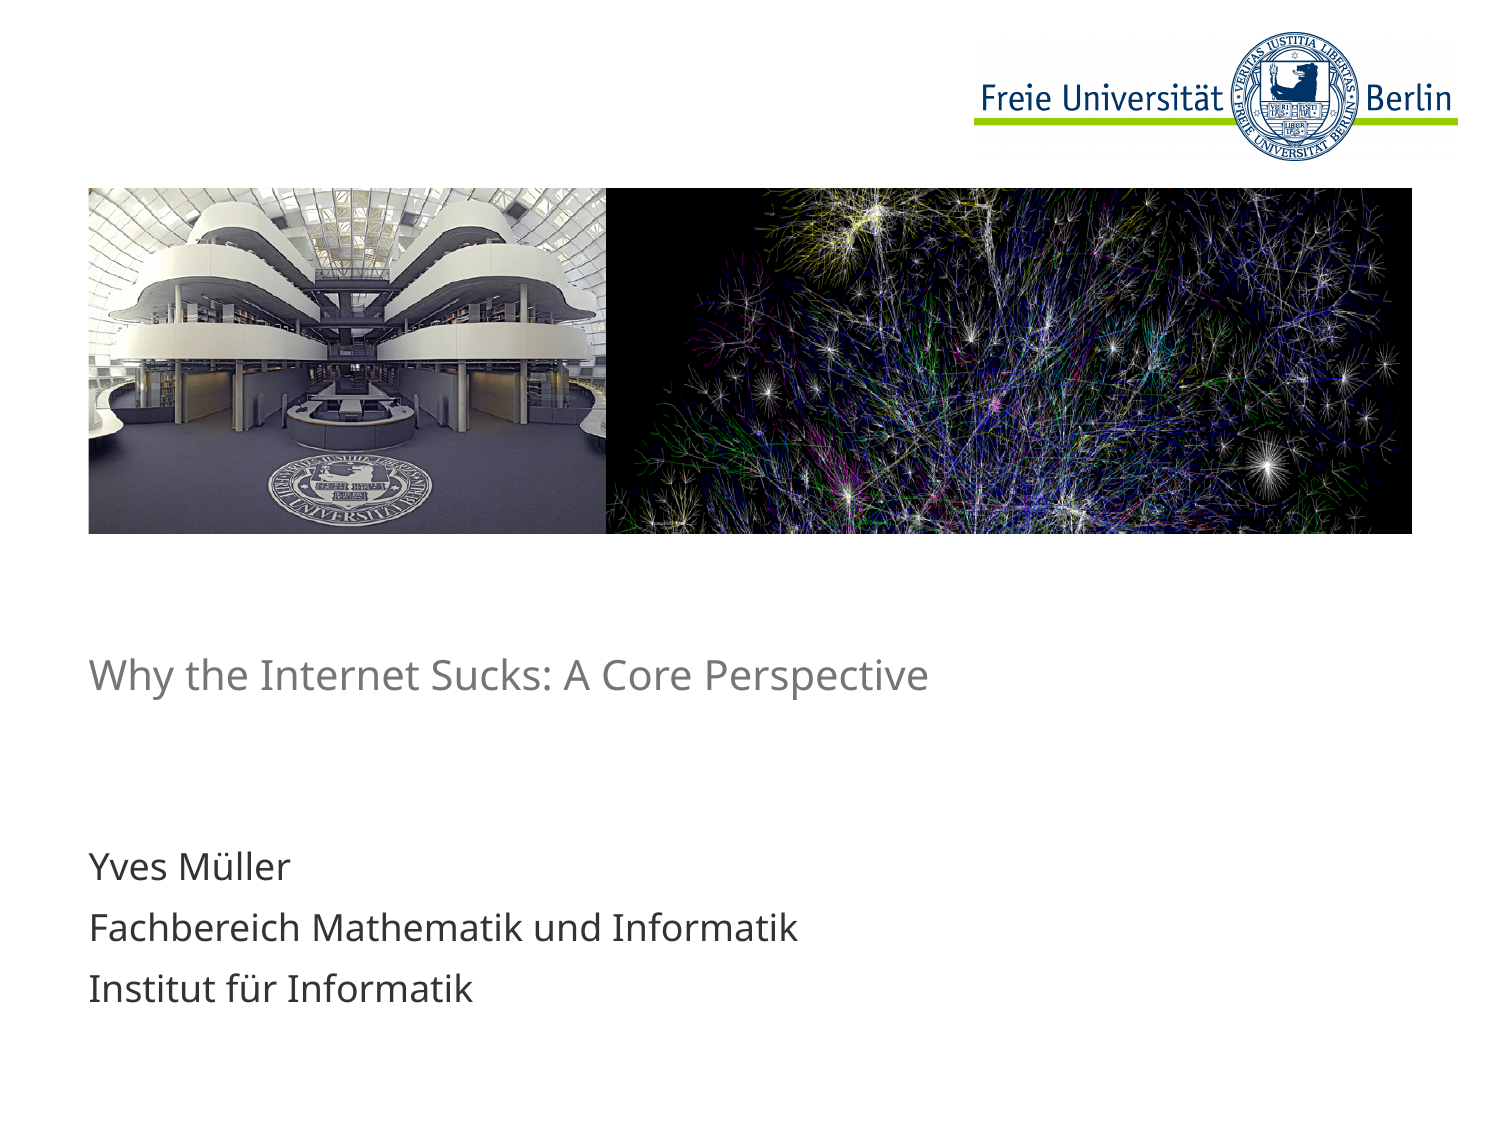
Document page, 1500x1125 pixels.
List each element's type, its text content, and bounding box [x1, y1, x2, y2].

title Why the Internet Sucks: A Core Perspective [88, 597, 1459, 758]
subtitle Yves Müller Fachbereich Mathematik und Informatik Institut für Informatik [88, 804, 1459, 1044]
picture [974, 32, 1458, 161]
picture [88, 188, 1412, 534]
